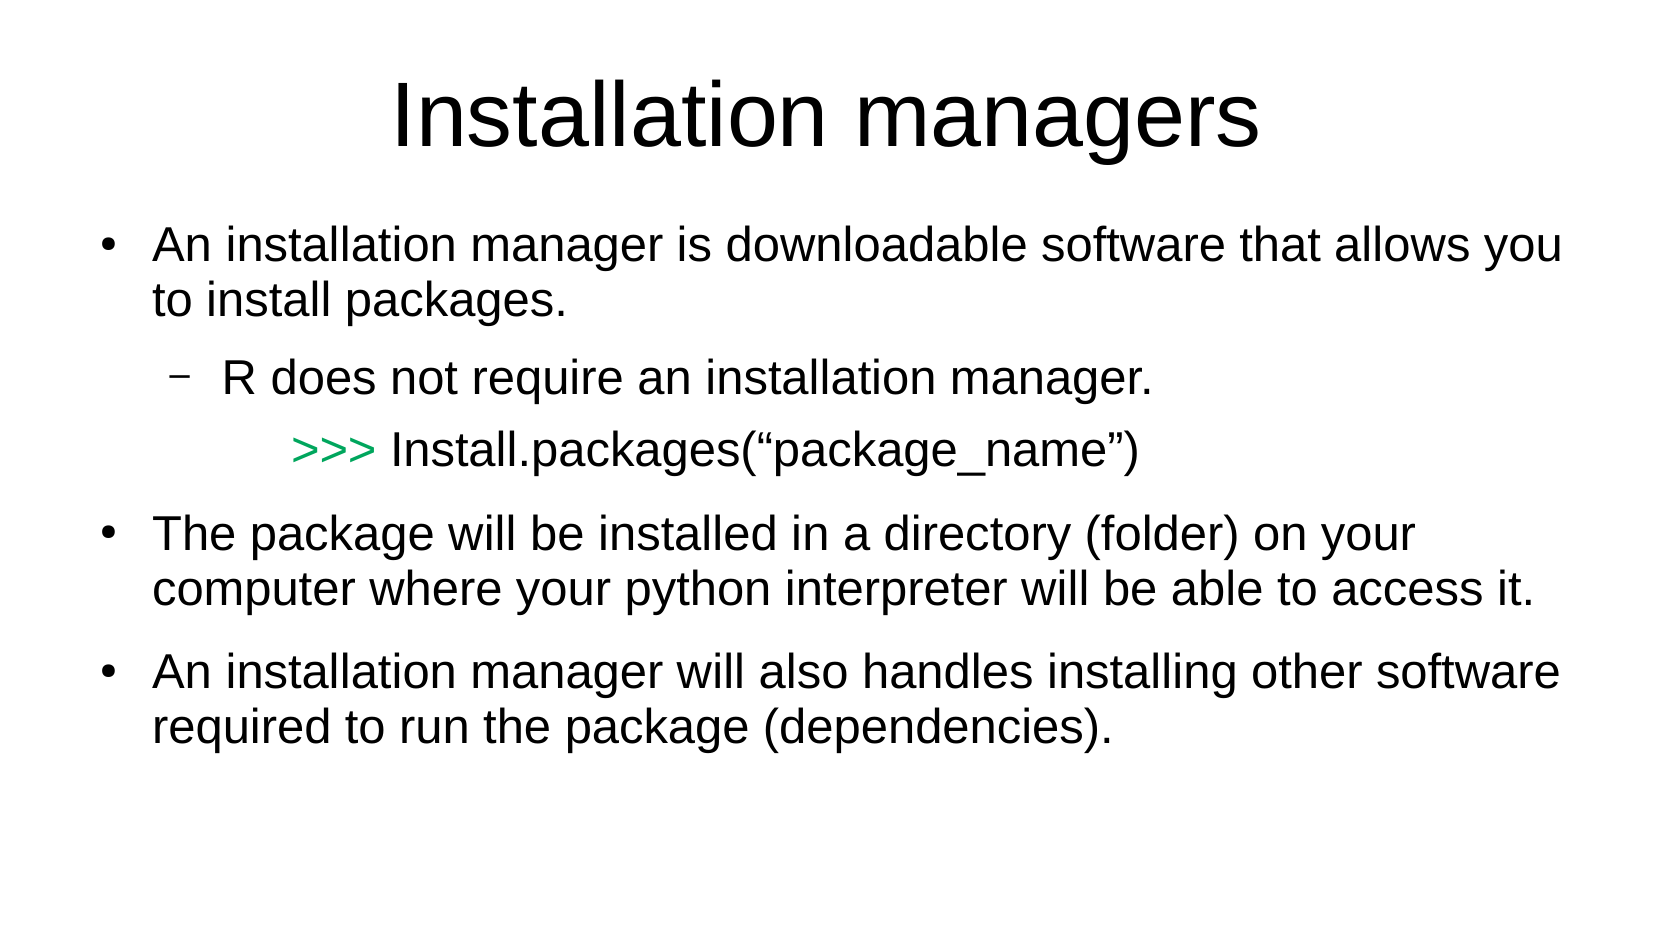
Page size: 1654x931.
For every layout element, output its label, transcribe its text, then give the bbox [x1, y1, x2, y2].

list An installation manager is downloadable software that allows you to install packages. R does not require an installation manager. >>> Install.packages(“package_name”) The package will be installed in a directory (folder) on your computer where your python interpreter will be able to access it. An installation manager will also handles installing other software required to run the package (dependencies). [82, 217, 1571, 758]
title Installation managers [82, 37, 1571, 193]
